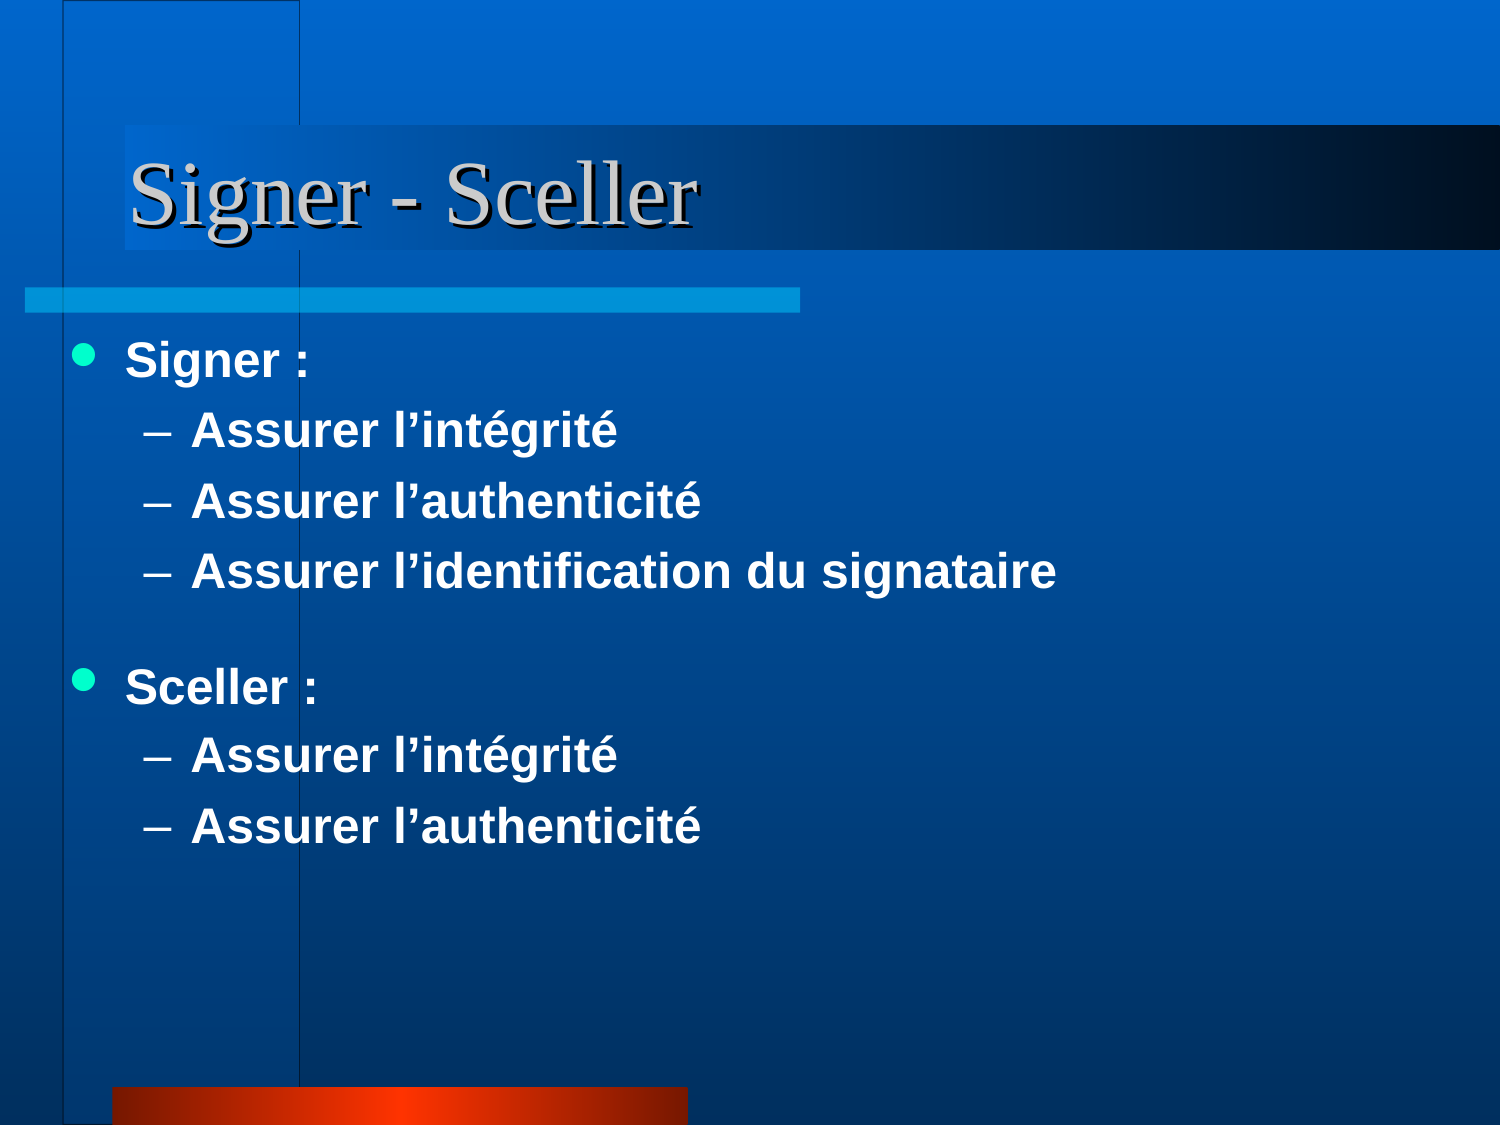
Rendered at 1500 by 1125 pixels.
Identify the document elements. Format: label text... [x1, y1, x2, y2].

list Signer : Assurer l’intégrité Assurer l’authenticité Assurer l’identification du signataire Sceller : Assurer l’intégrité Assurer l’authenticité [53, 324, 1418, 1029]
title Signer - Sceller [112, 99, 1388, 288]
